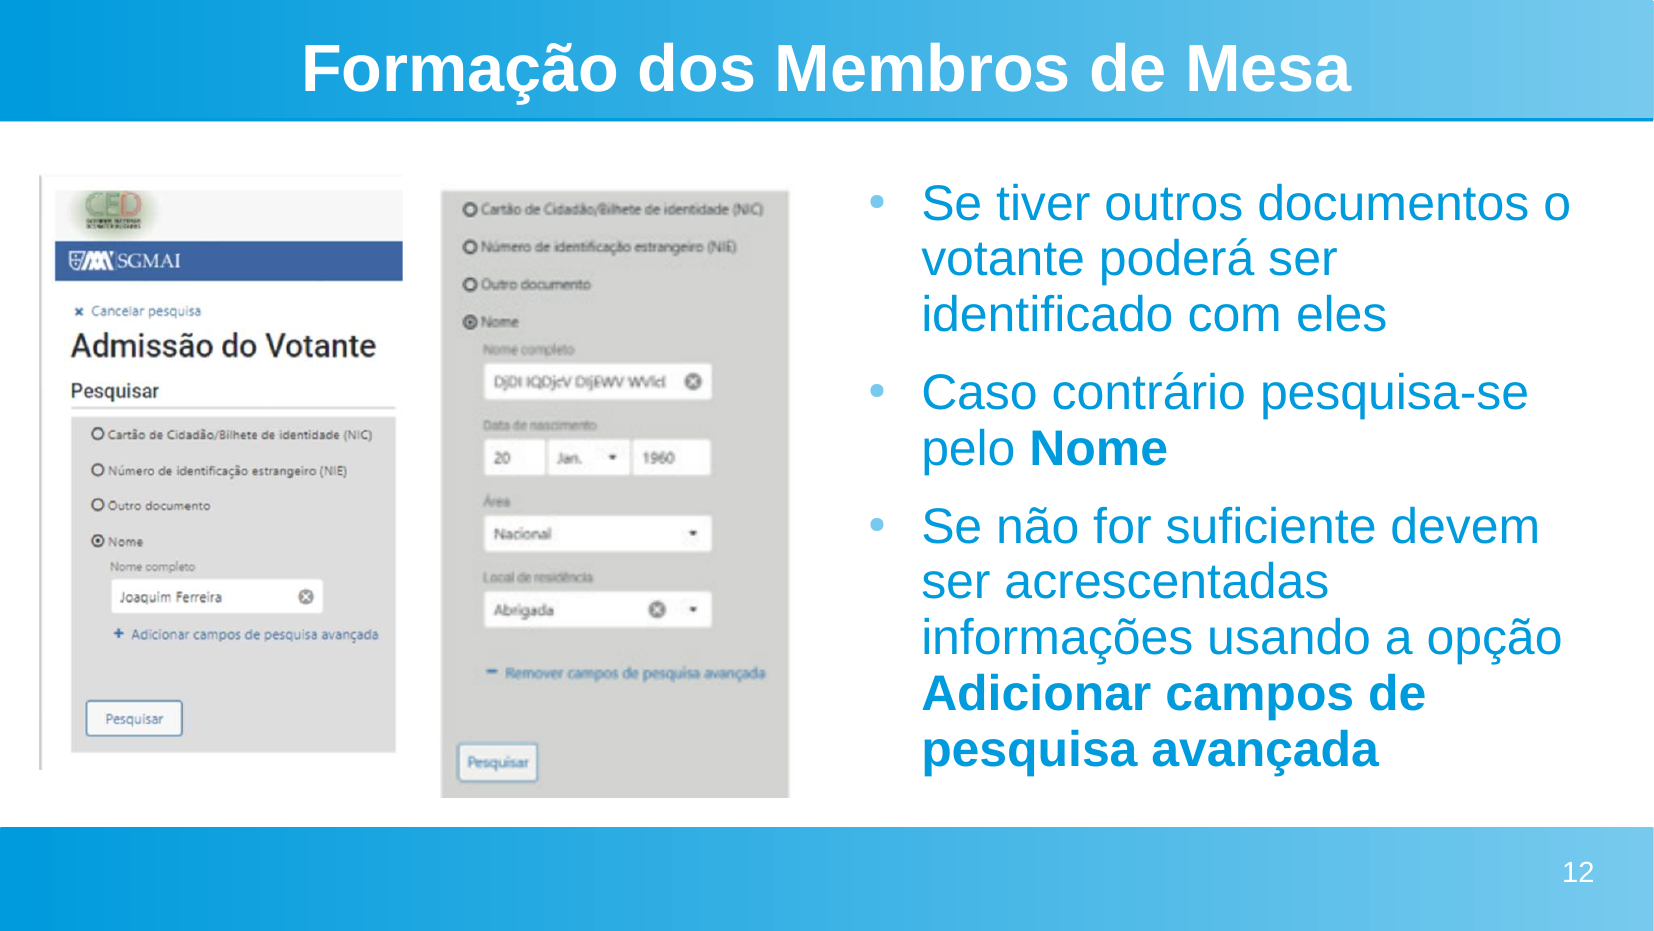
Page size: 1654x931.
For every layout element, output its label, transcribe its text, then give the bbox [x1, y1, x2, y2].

picture [439, 183, 795, 799]
list Se tiver outros documentos o votante poderá ser identificado com eles Caso contrário pesquisa-se pelo Nome Se não for suficiente devem ser acrescentadas informações usando a opção Adicionar campos de pesquisa avançada [850, 174, 1600, 766]
title Formação dos Membros de Mesa [59, 29, 1595, 108]
picture [38, 173, 403, 770]
